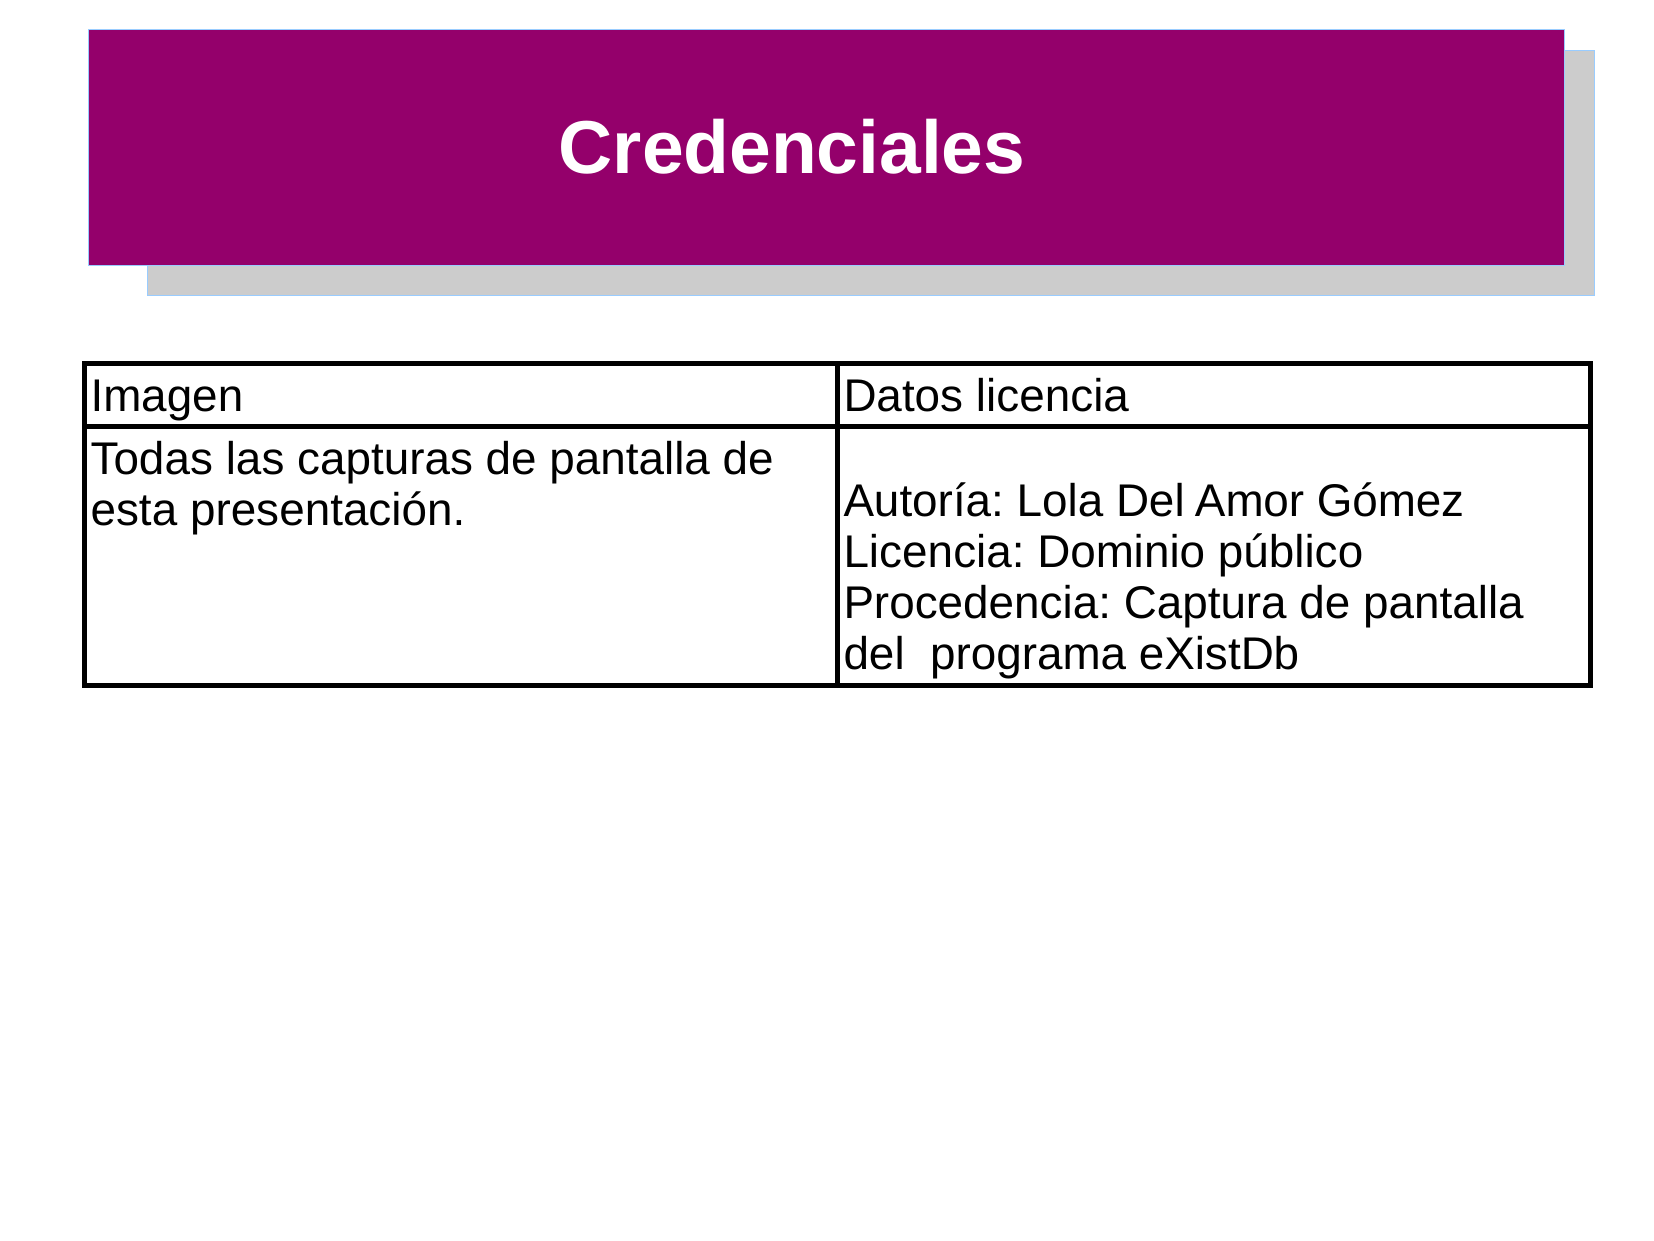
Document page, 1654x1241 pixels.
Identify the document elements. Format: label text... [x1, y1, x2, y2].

table_header Datos licencia [840, 366, 1588, 424]
text_box [147, 50, 1595, 296]
table_header Imagen [87, 366, 835, 424]
table_cell Autoría: Lola Del Amor Gómez Licencia: Dominio público Procedencia: Captura de pantalla del programa eXistDb [840, 429, 1588, 683]
table_cell Todas las capturas de pantalla de esta presentación. [87, 429, 835, 683]
text_box Credenciales [88, 29, 1565, 266]
